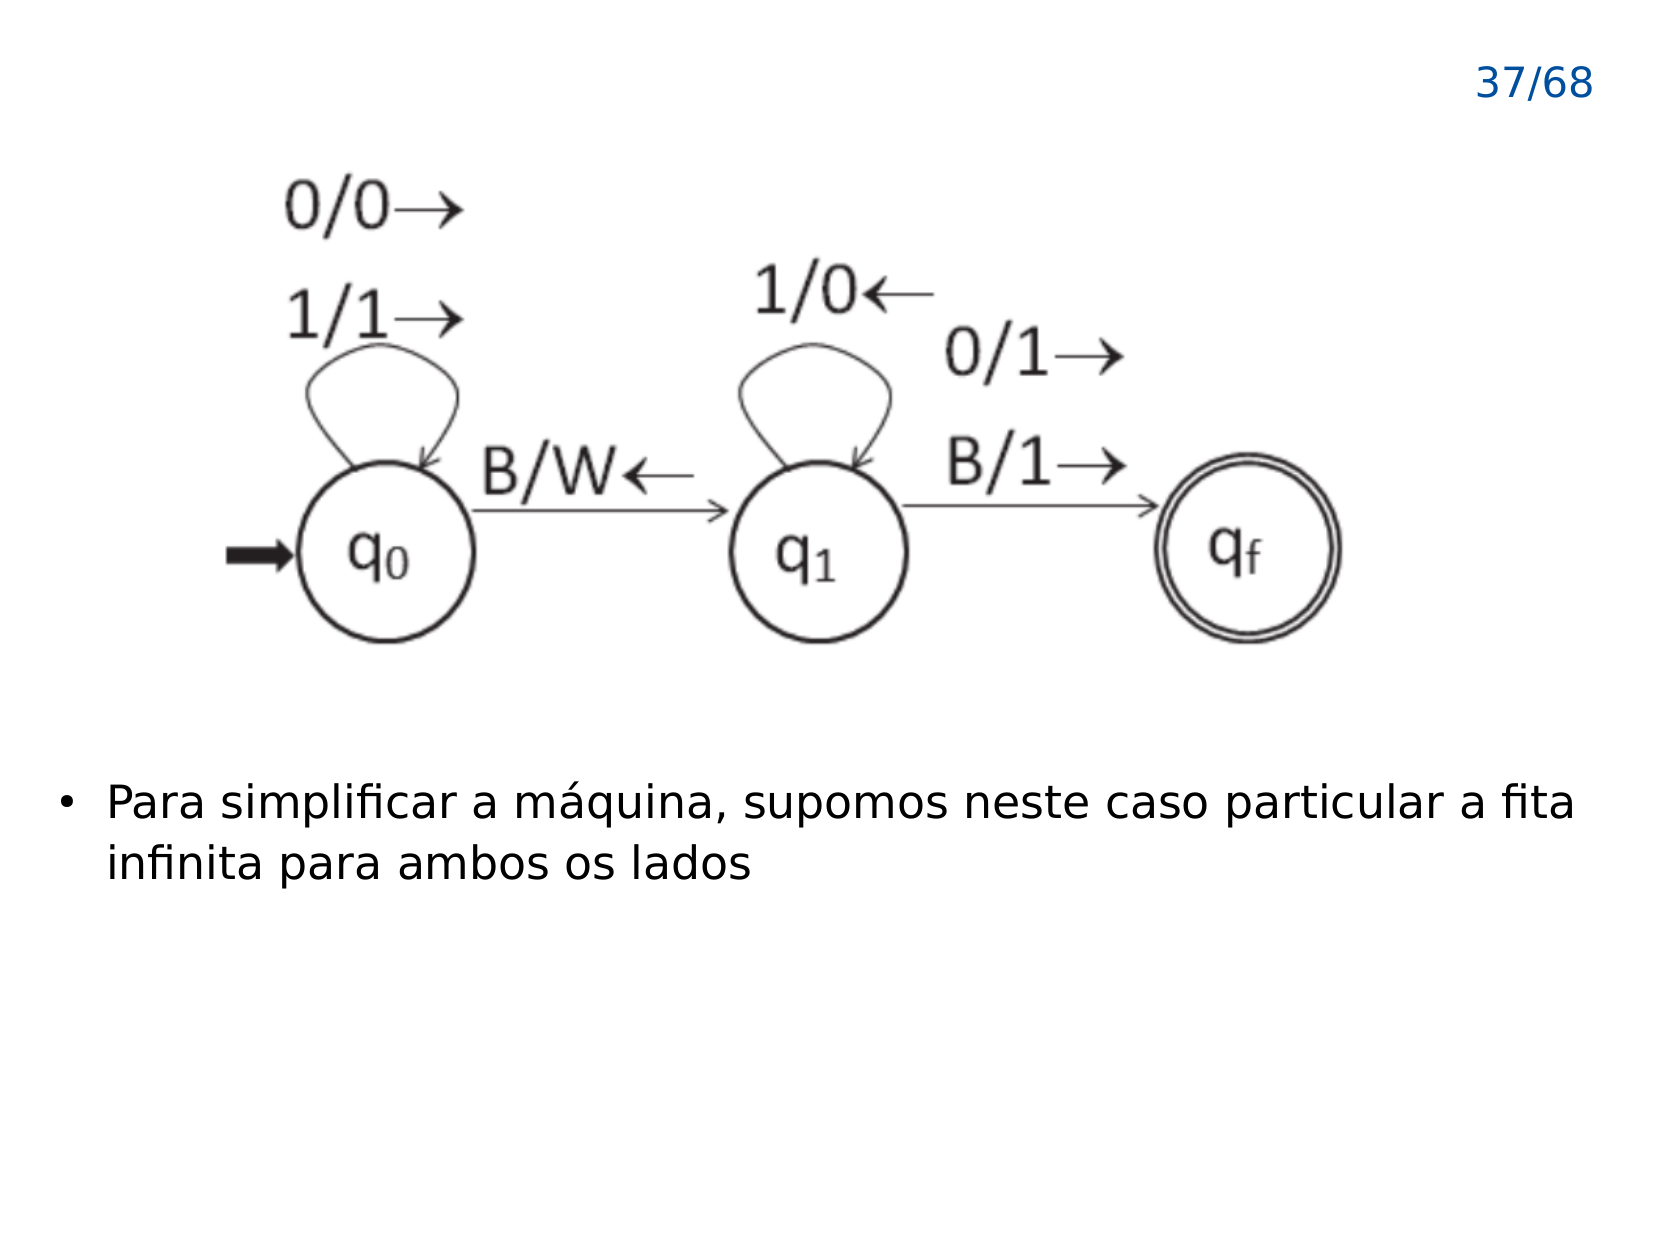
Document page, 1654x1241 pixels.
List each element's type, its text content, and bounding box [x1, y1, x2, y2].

list Para simplificar a máquina, supomos neste caso particular a fita infinita para ambos os lados [59, 767, 1595, 1211]
picture [221, 166, 1347, 650]
